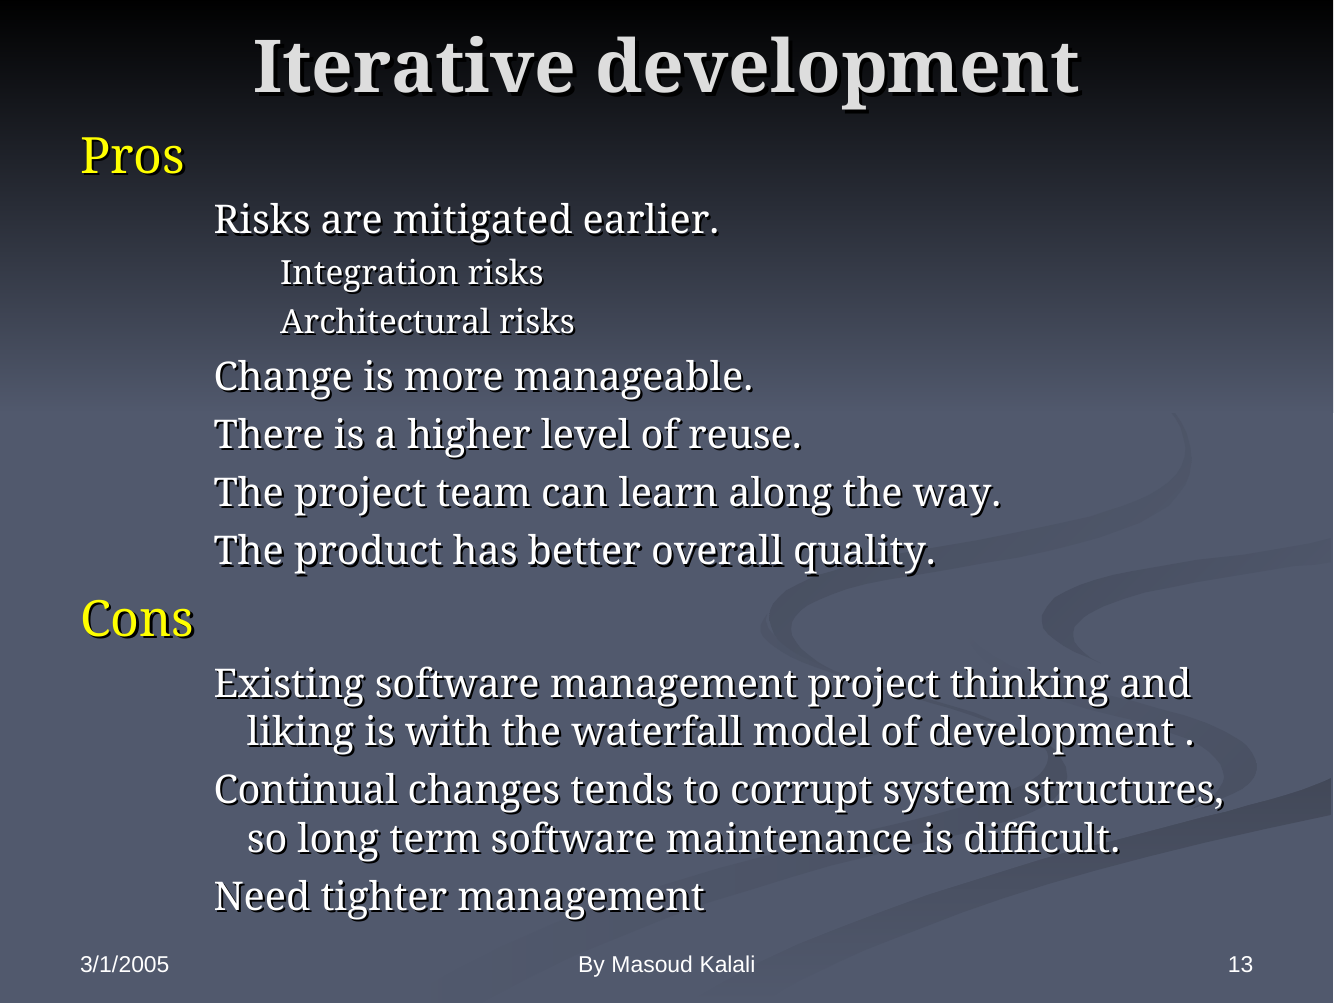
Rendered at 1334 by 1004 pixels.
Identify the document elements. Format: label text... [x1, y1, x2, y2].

title Iterative development [66, 13, 1267, 115]
list Pros Risks are mitigated earlier. Integration risks Architectural risks Change is more manageable. There is a higher level of reuse. The project team can learn along the way. The product has better overall quality. Cons Existing software management project thinking and liking is with the waterfall model of development . Continual changes tends to corrupt system structures, so long term software maintenance is difficult. Need tighter management [66, 117, 1267, 899]
